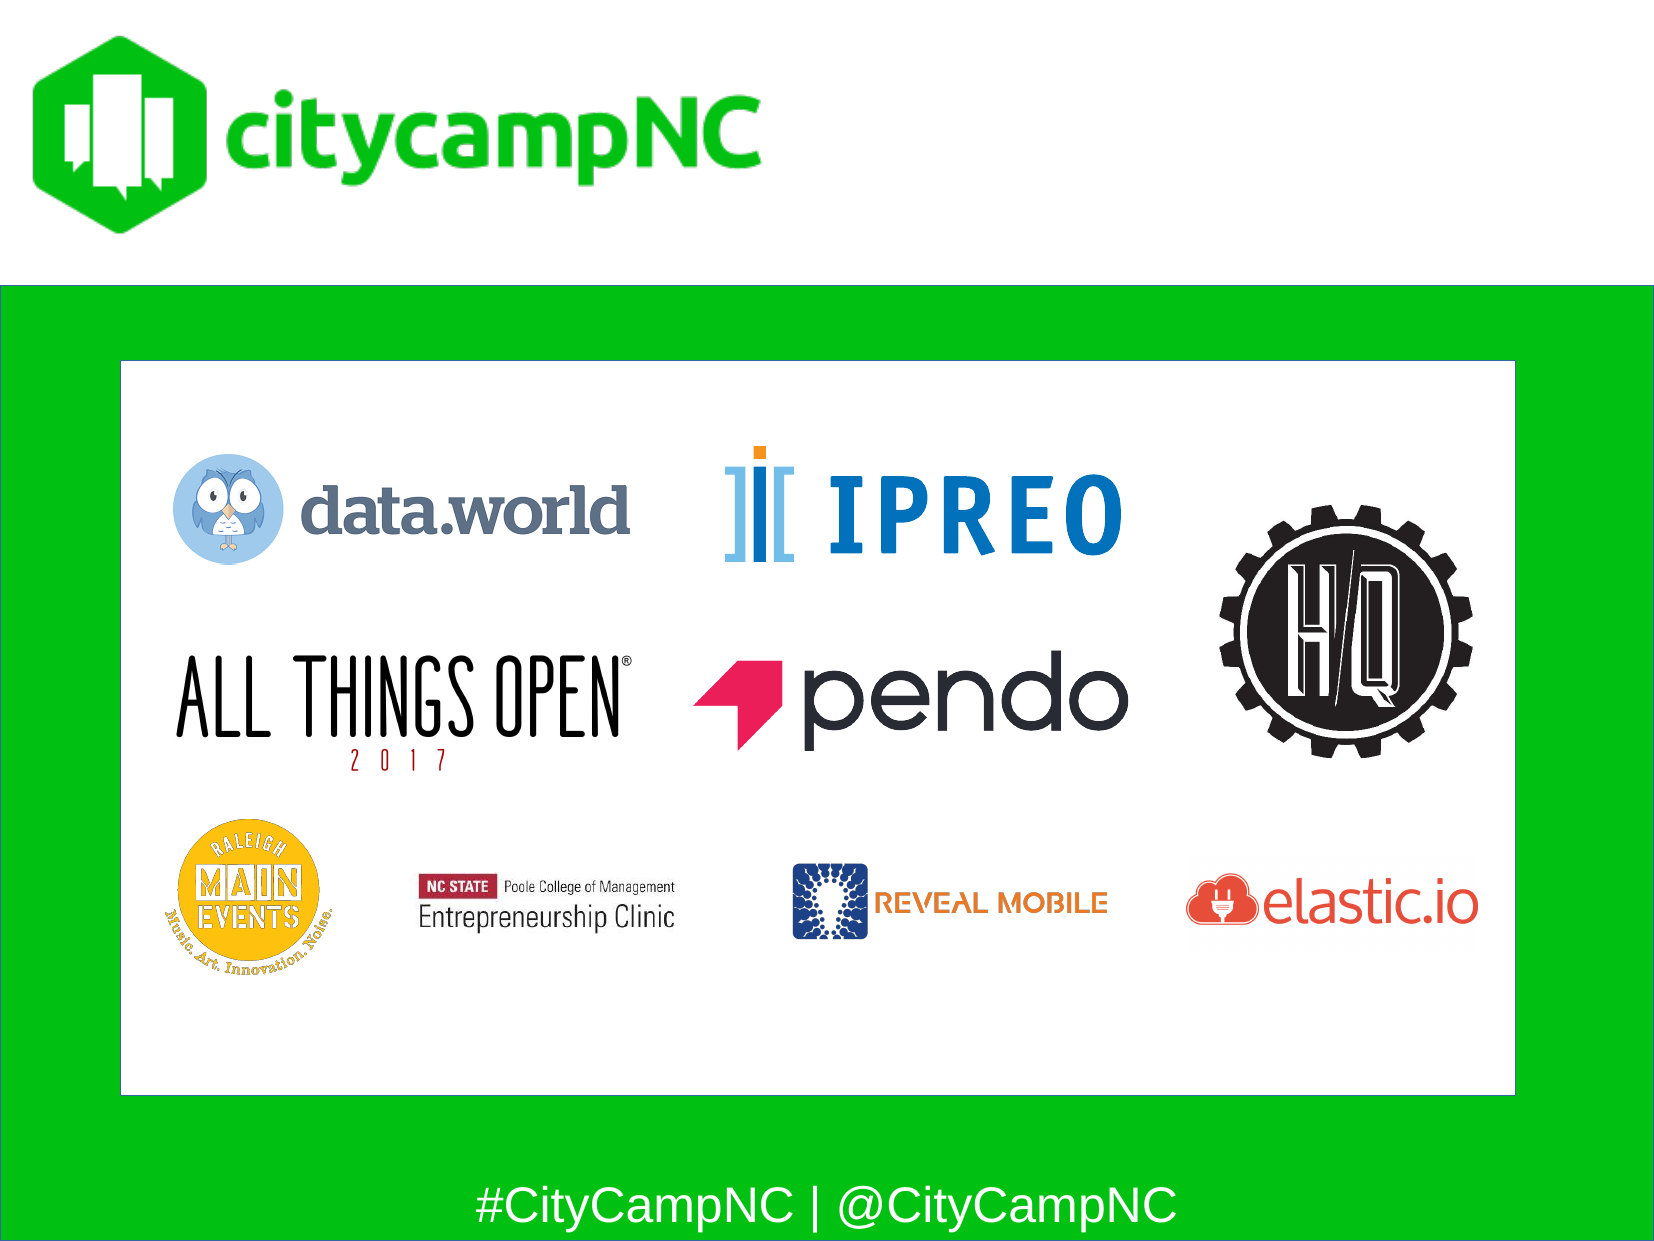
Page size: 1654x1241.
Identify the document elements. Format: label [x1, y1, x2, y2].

picture [692, 649, 1130, 752]
picture [1211, 500, 1481, 771]
picture [725, 446, 1121, 562]
picture [175, 655, 632, 771]
text_box [120, 360, 1516, 1096]
picture [165, 819, 332, 976]
picture [384, 847, 744, 957]
picture [0, 3, 794, 267]
picture [173, 454, 630, 565]
picture [788, 852, 1112, 950]
picture [1186, 855, 1478, 953]
